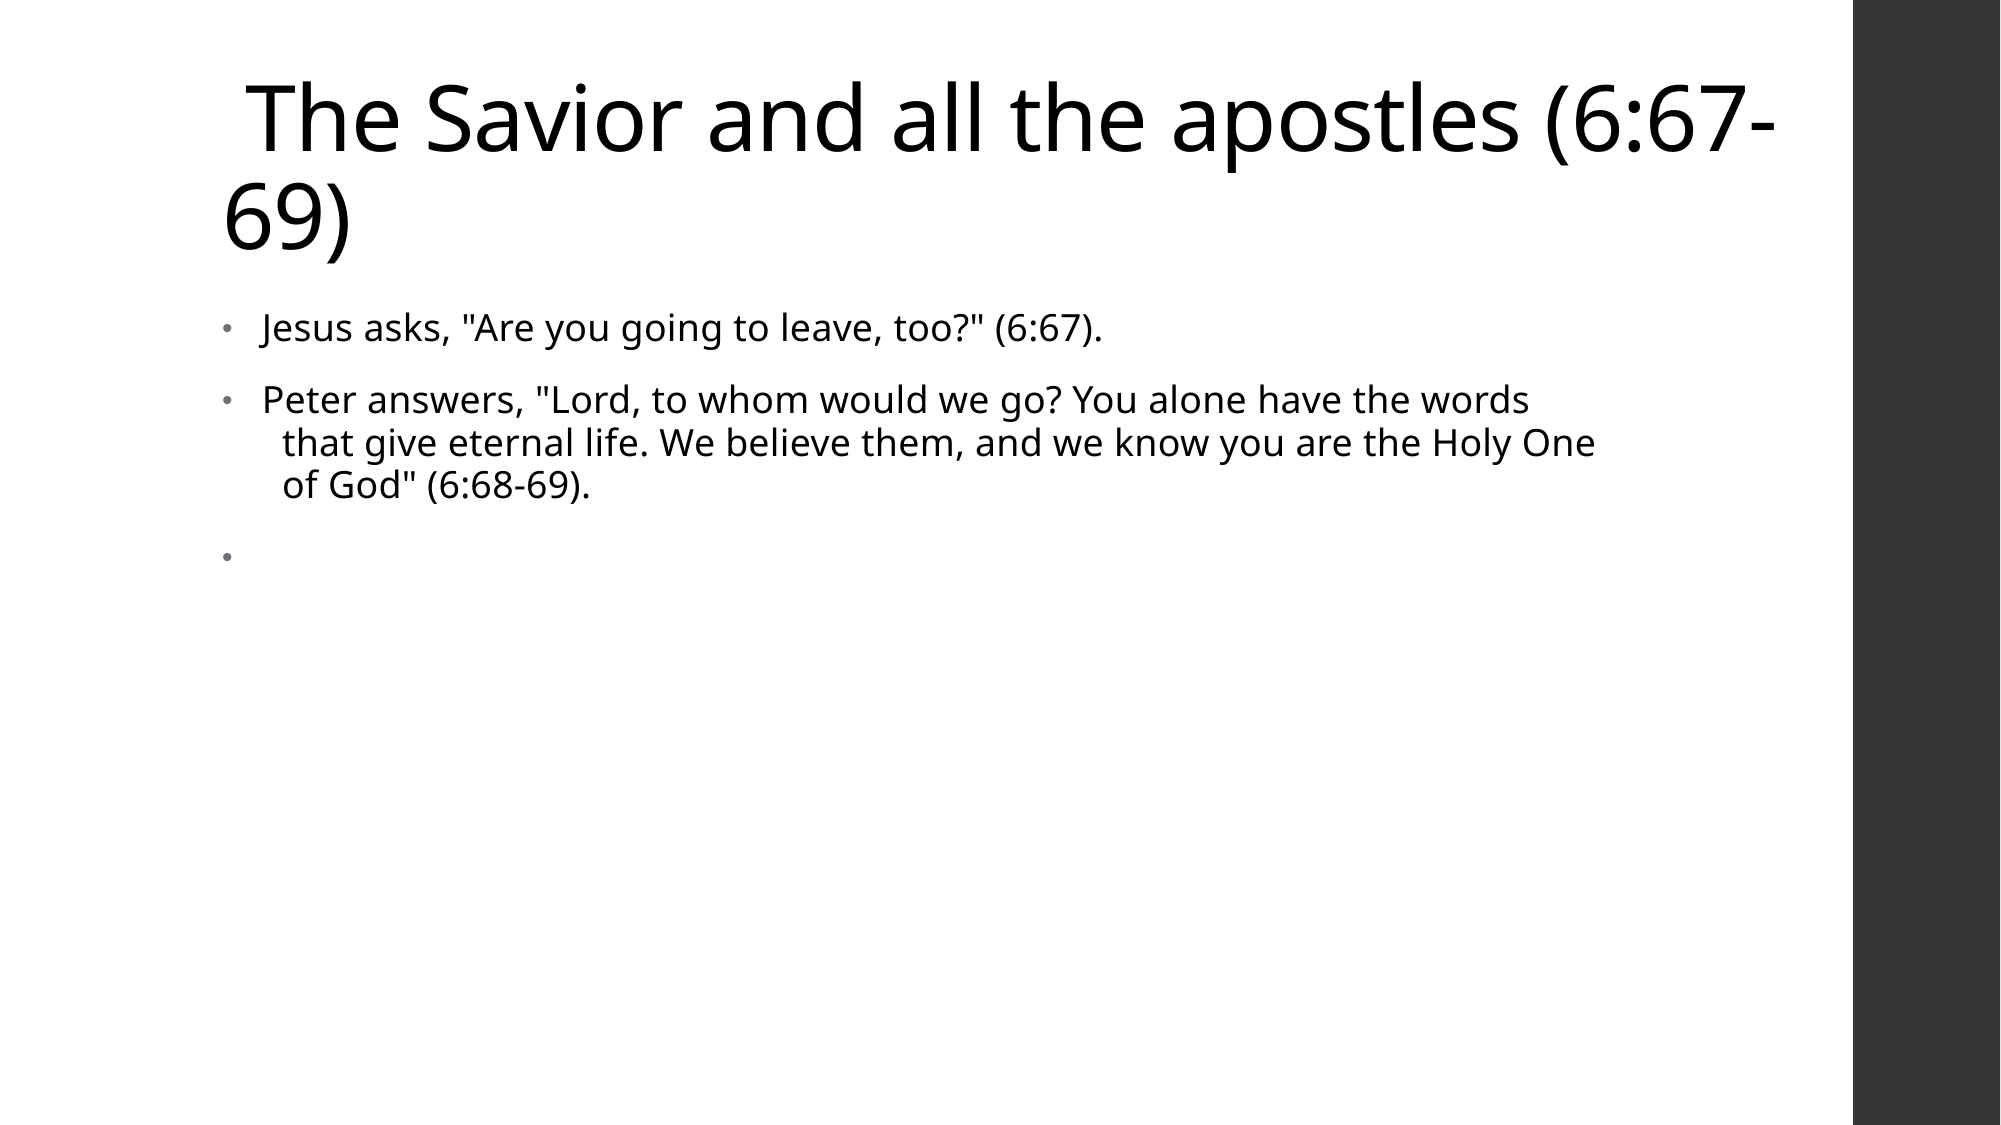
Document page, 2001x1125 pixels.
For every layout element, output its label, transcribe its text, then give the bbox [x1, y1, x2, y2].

title The Savior and all the apostles (6:67-69) [206, 60, 1797, 278]
list Jesus asks, "Are you going to leave, too?" (6:67). Peter answers, "Lord, to whom would we go? You alone have the words that give eternal life. We believe them, and we know you are the Holy One of God" (6:68-69). [206, 299, 1617, 1014]
